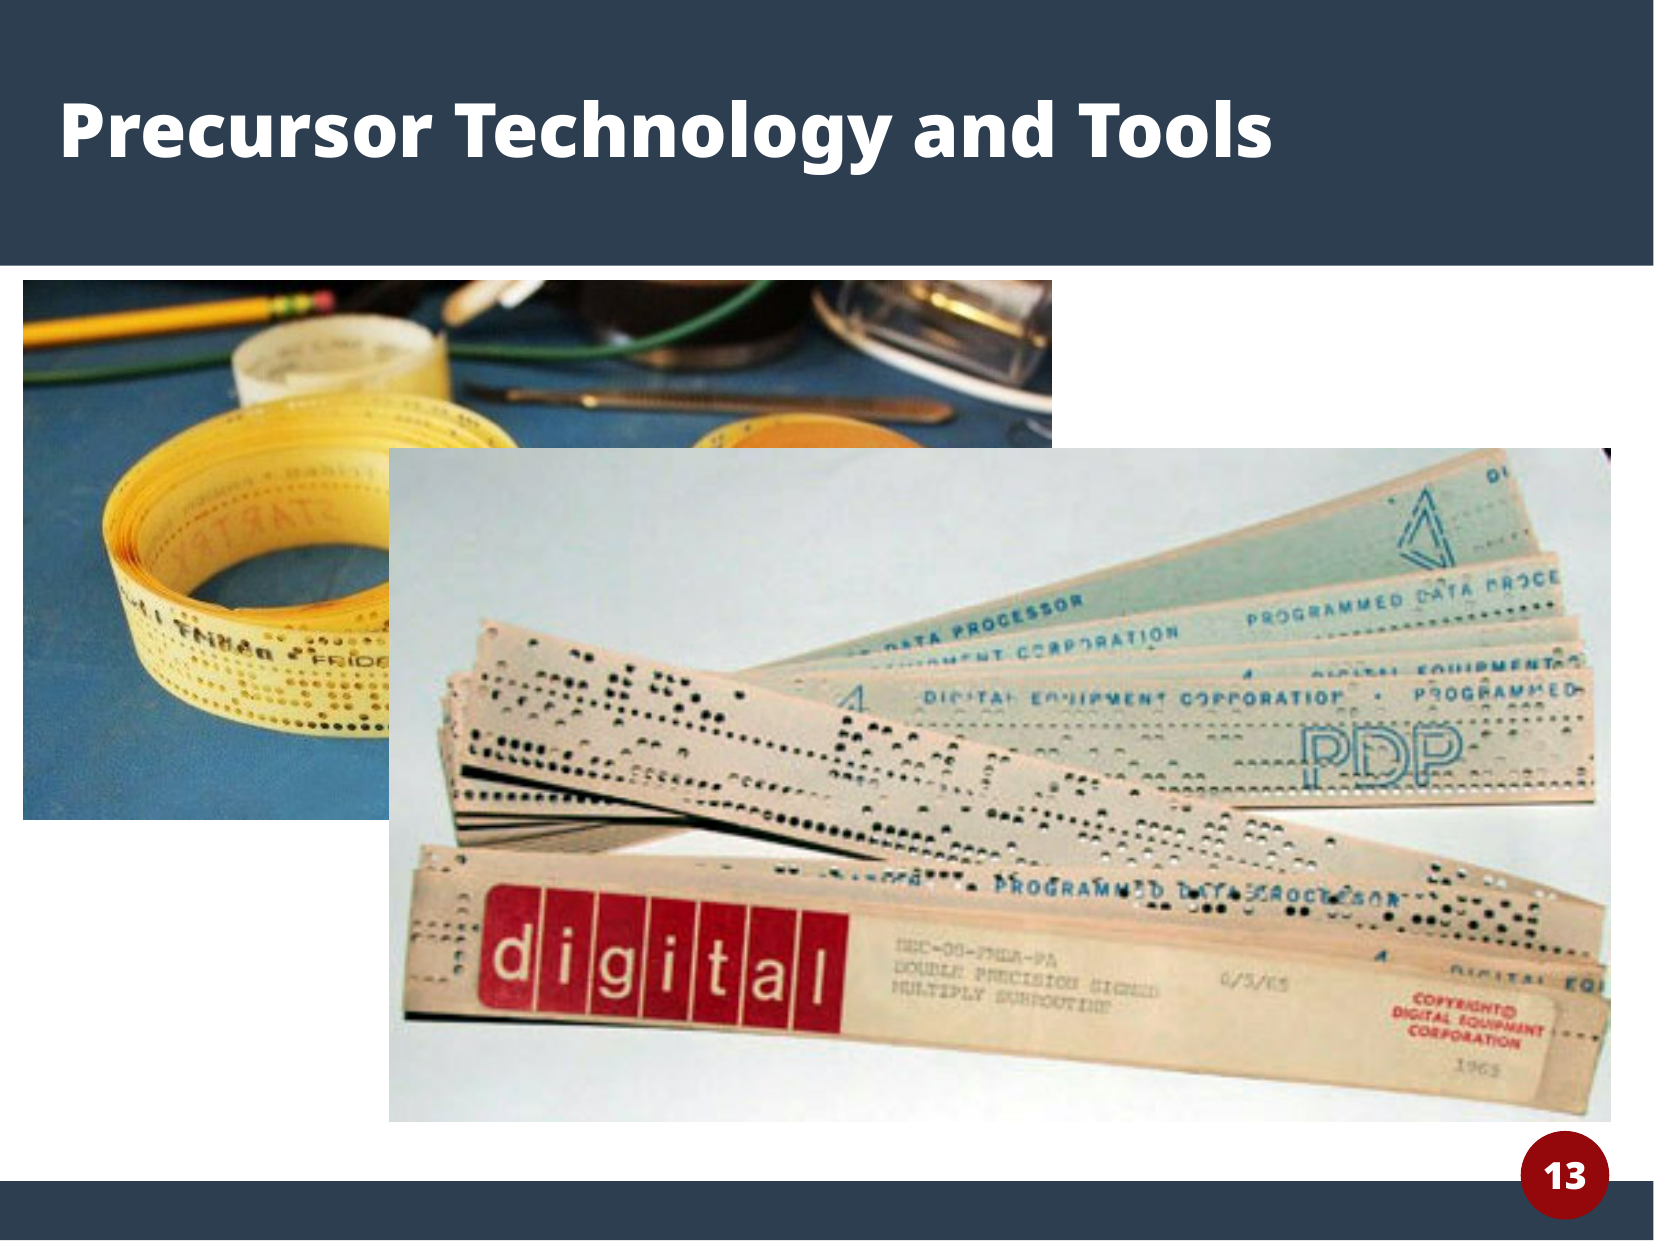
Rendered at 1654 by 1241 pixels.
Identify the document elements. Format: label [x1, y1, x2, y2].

text_box [59, 49, 1595, 207]
picture [23, 280, 1611, 1123]
